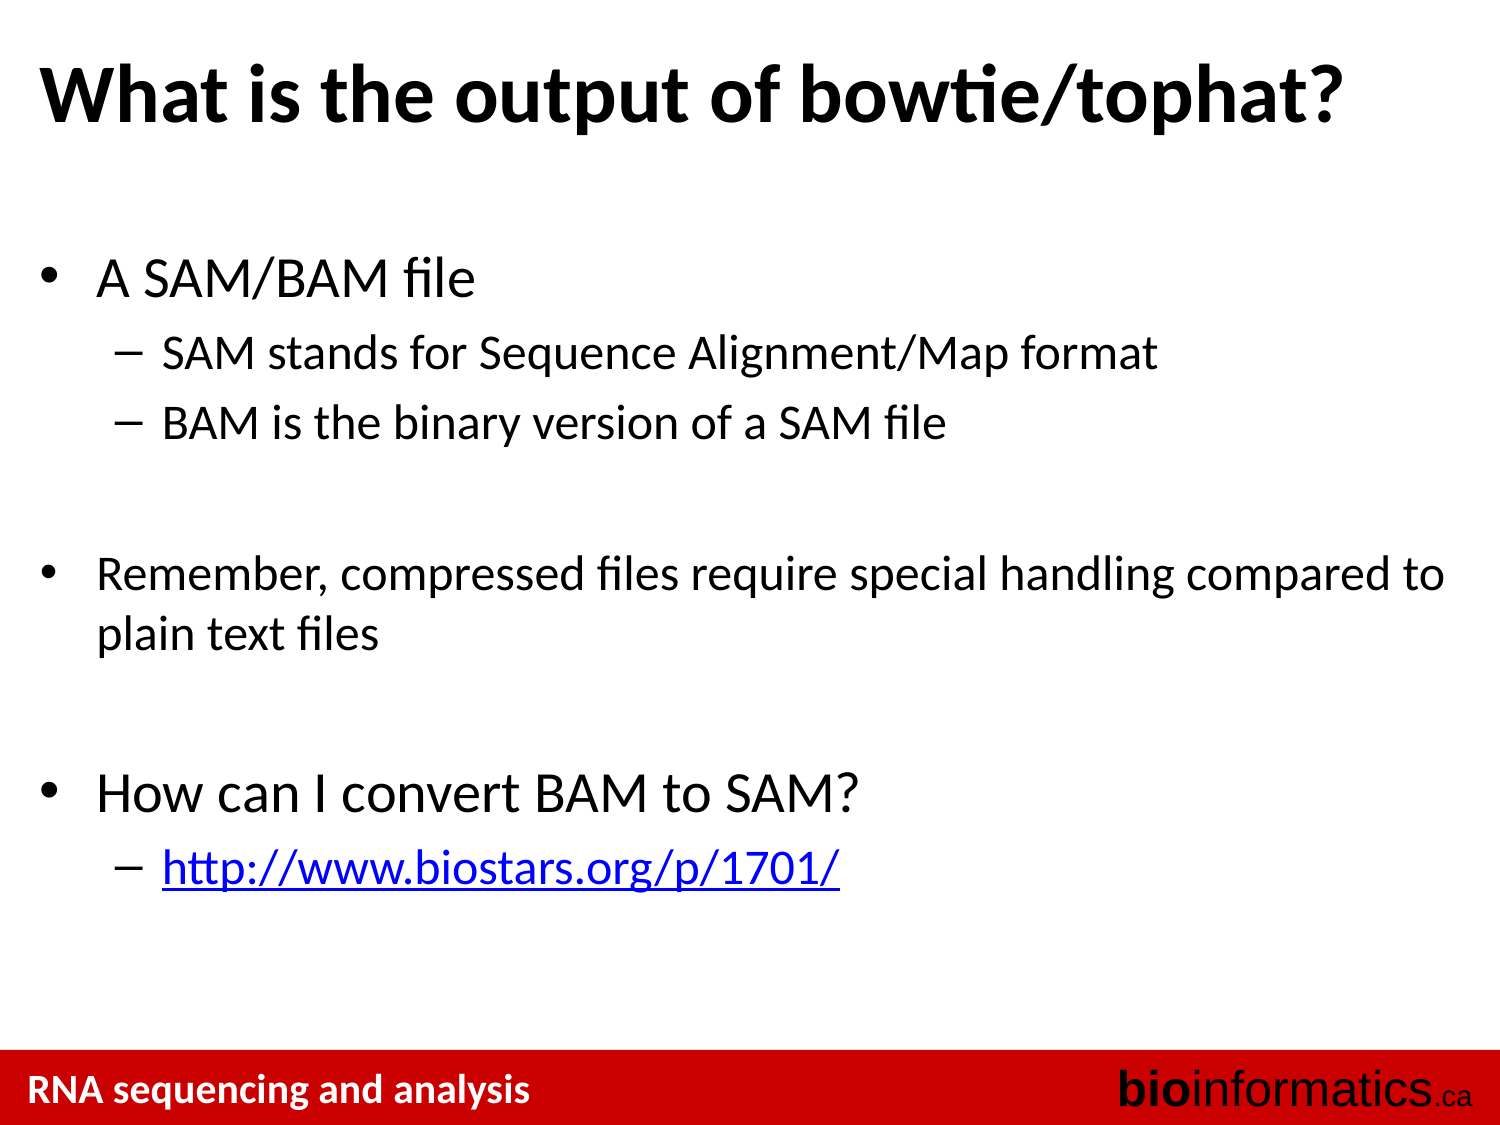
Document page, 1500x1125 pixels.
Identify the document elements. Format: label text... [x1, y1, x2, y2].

title What is the output of bowtie/tophat? [24, 0, 1475, 184]
list A SAM/BAM file SAM stands for Sequence Alignment/Map format BAM is the binary version of a SAM file Remember, compressed files require special handling compared to plain text files How can I convert BAM to SAM? http://www.biostars.org/p/1701/ [24, 231, 1475, 1007]
